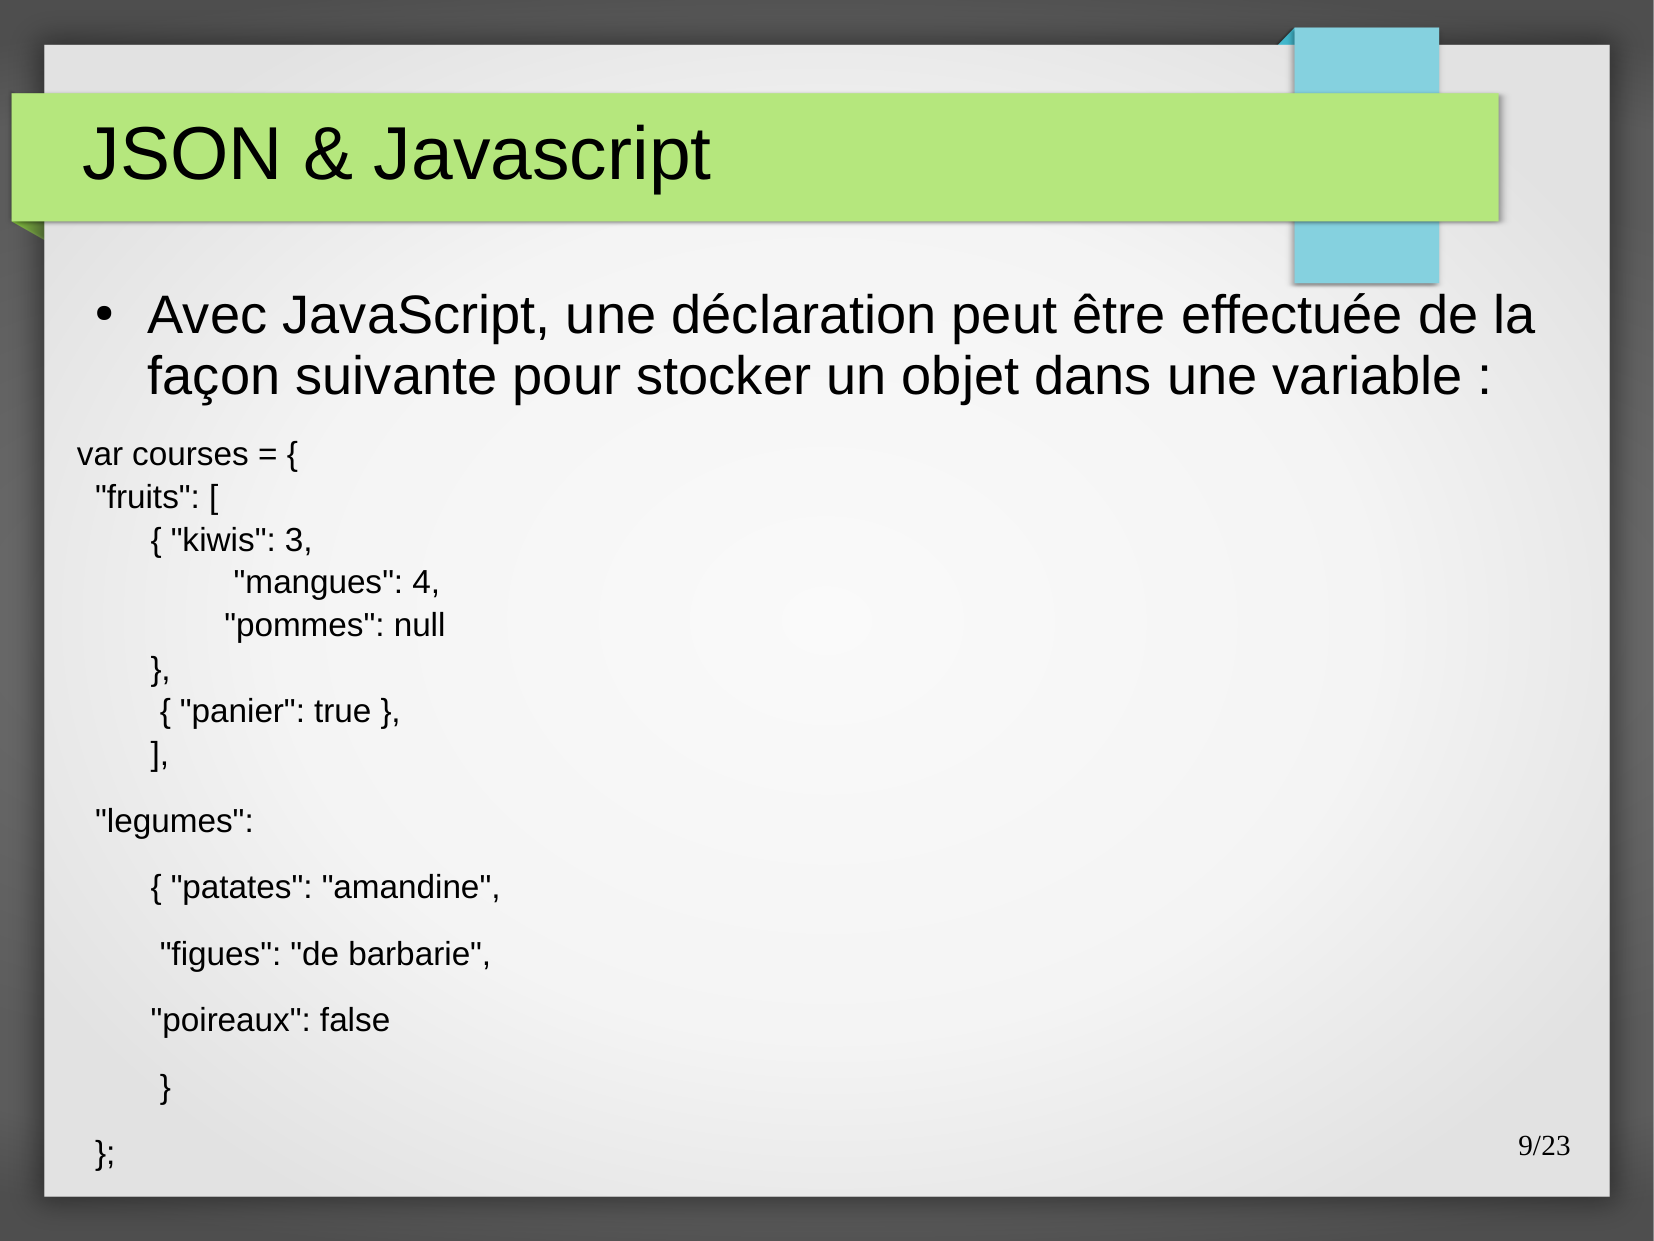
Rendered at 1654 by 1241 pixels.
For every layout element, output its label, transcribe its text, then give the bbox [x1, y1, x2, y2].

list Avec JavaScript, une déclaration peut être effectuée de la façon suivante pour stocker un objet dans une variable : var courses = { "fruits": [ { "kiwis": 3, "mangues": 4, "pommes": null }, { "panier": true }, ], "legumes": { "patates": "amandine", "figues": "de barbarie", "poireaux": false } }; [76, 284, 1565, 1211]
title JSON & Javascript [82, 94, 1264, 213]
picture [0, 0, 1654, 1241]
